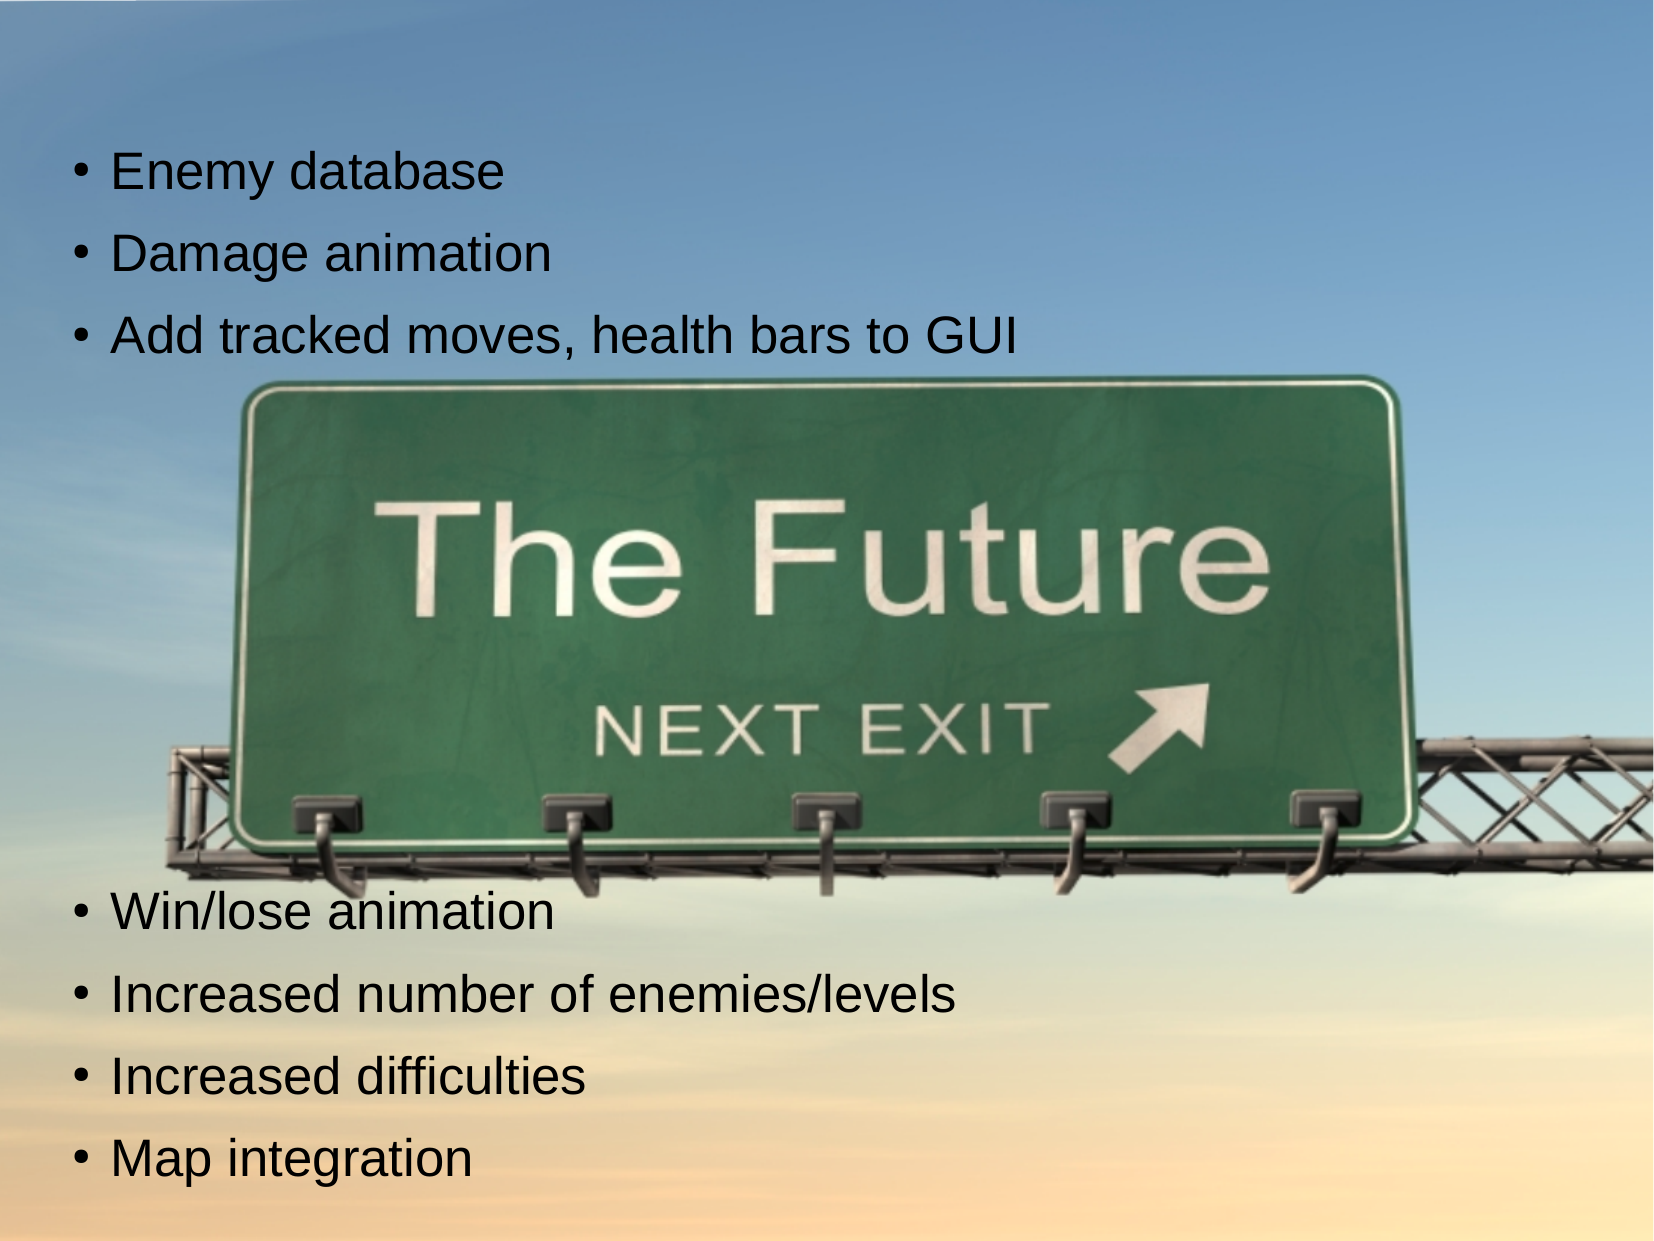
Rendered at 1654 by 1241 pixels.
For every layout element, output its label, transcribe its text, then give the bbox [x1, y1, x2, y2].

list Enemy database Damage animation Add tracked moves, health bars to GUI Win/lose animation Increased number of enemies/levels Increased difficulties Map integration [59, 141, 1548, 1193]
picture [0, 0, 1654, 1241]
